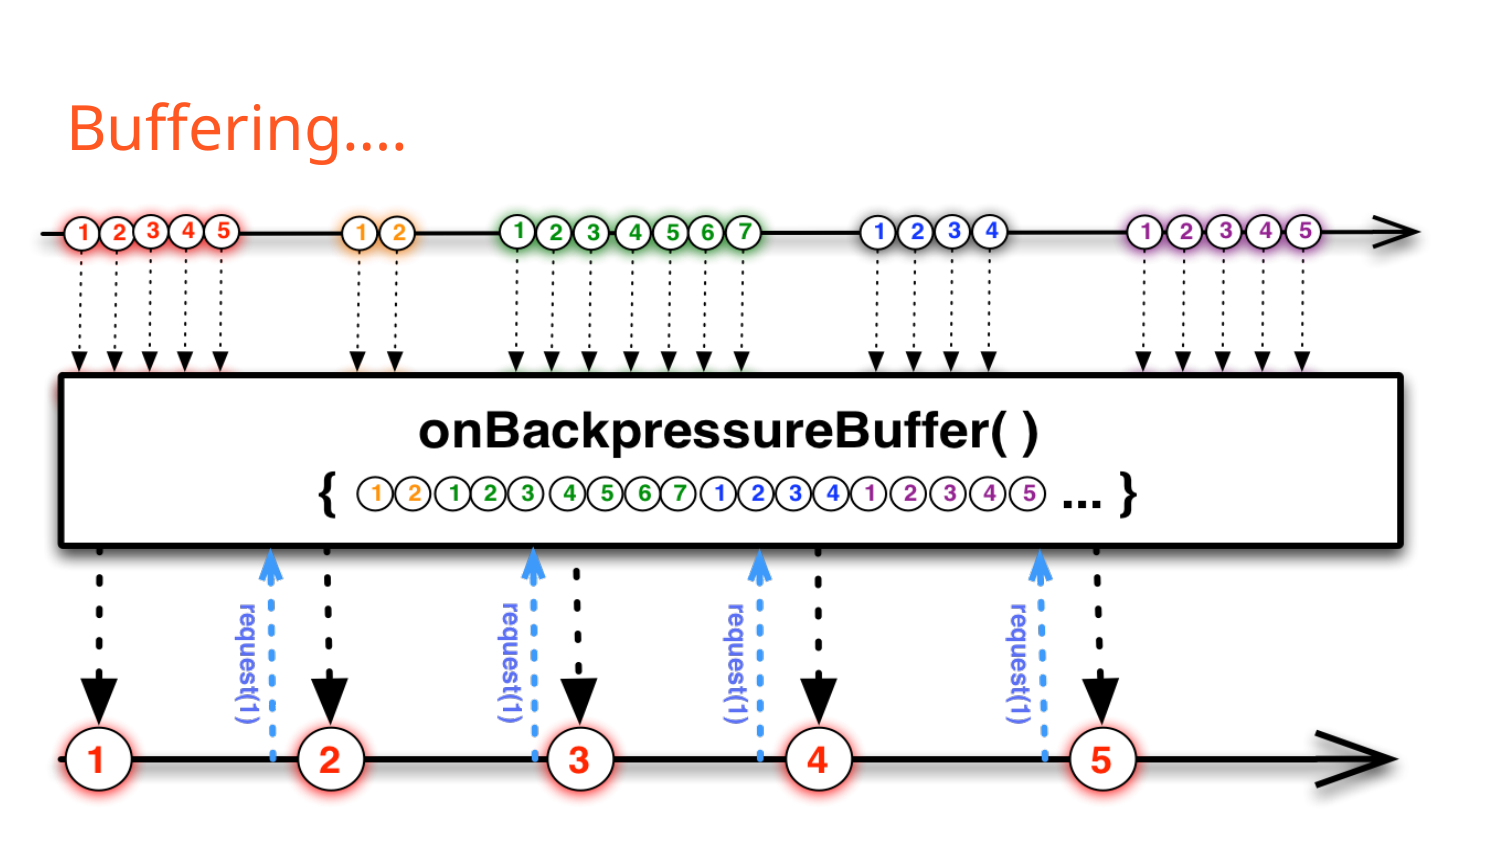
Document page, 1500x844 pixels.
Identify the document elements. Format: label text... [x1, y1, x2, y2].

picture [24, 191, 1437, 819]
title Buffering…. [51, 72, 1449, 167]
